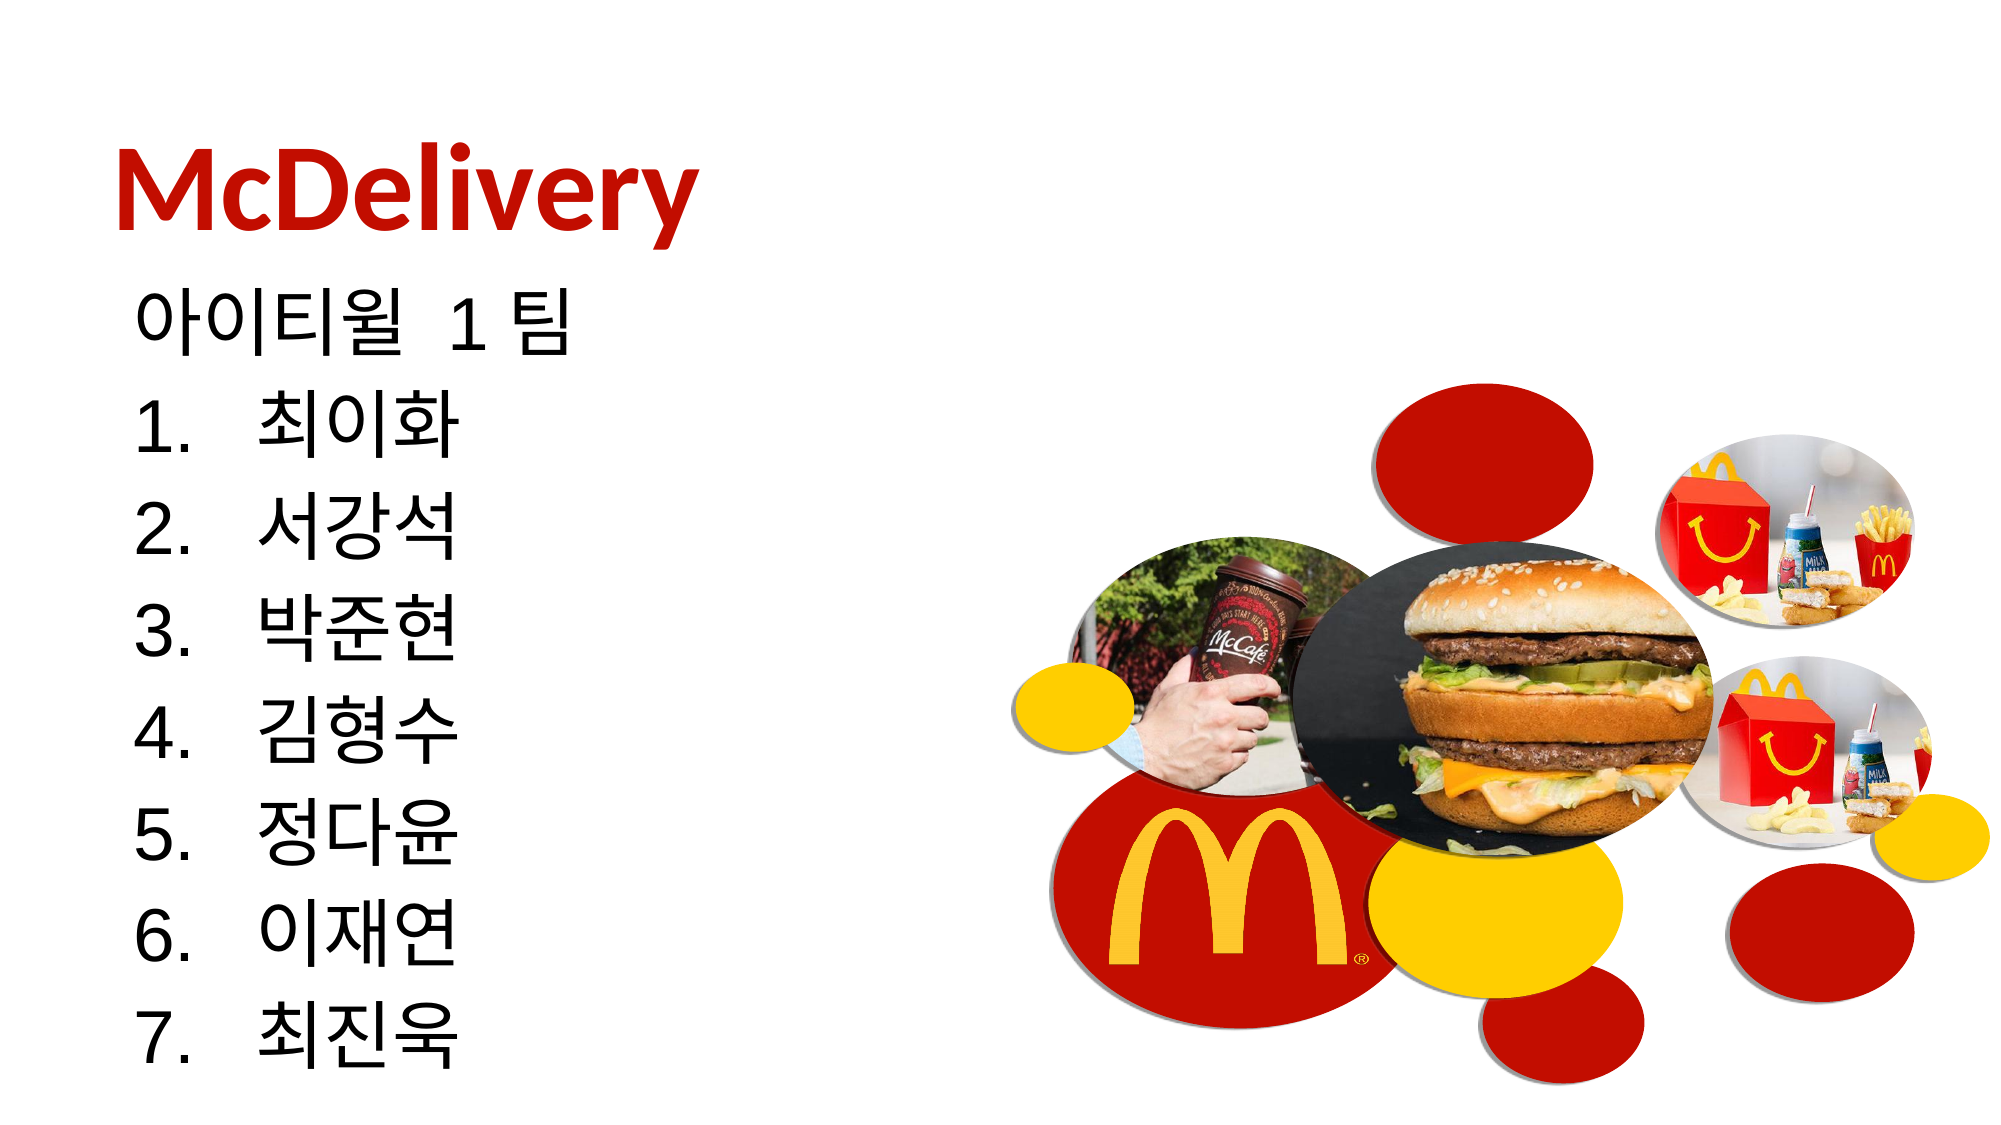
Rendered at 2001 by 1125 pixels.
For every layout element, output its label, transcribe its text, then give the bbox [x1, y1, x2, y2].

picture [1072, 536, 1932, 966]
picture [1660, 434, 1915, 626]
subtitle 아이티윌 1팀 최이화 서강석 박준현 김형수 정다윤 이재연 최진욱 [118, 278, 925, 1073]
title McDelivery [96, 60, 1008, 265]
